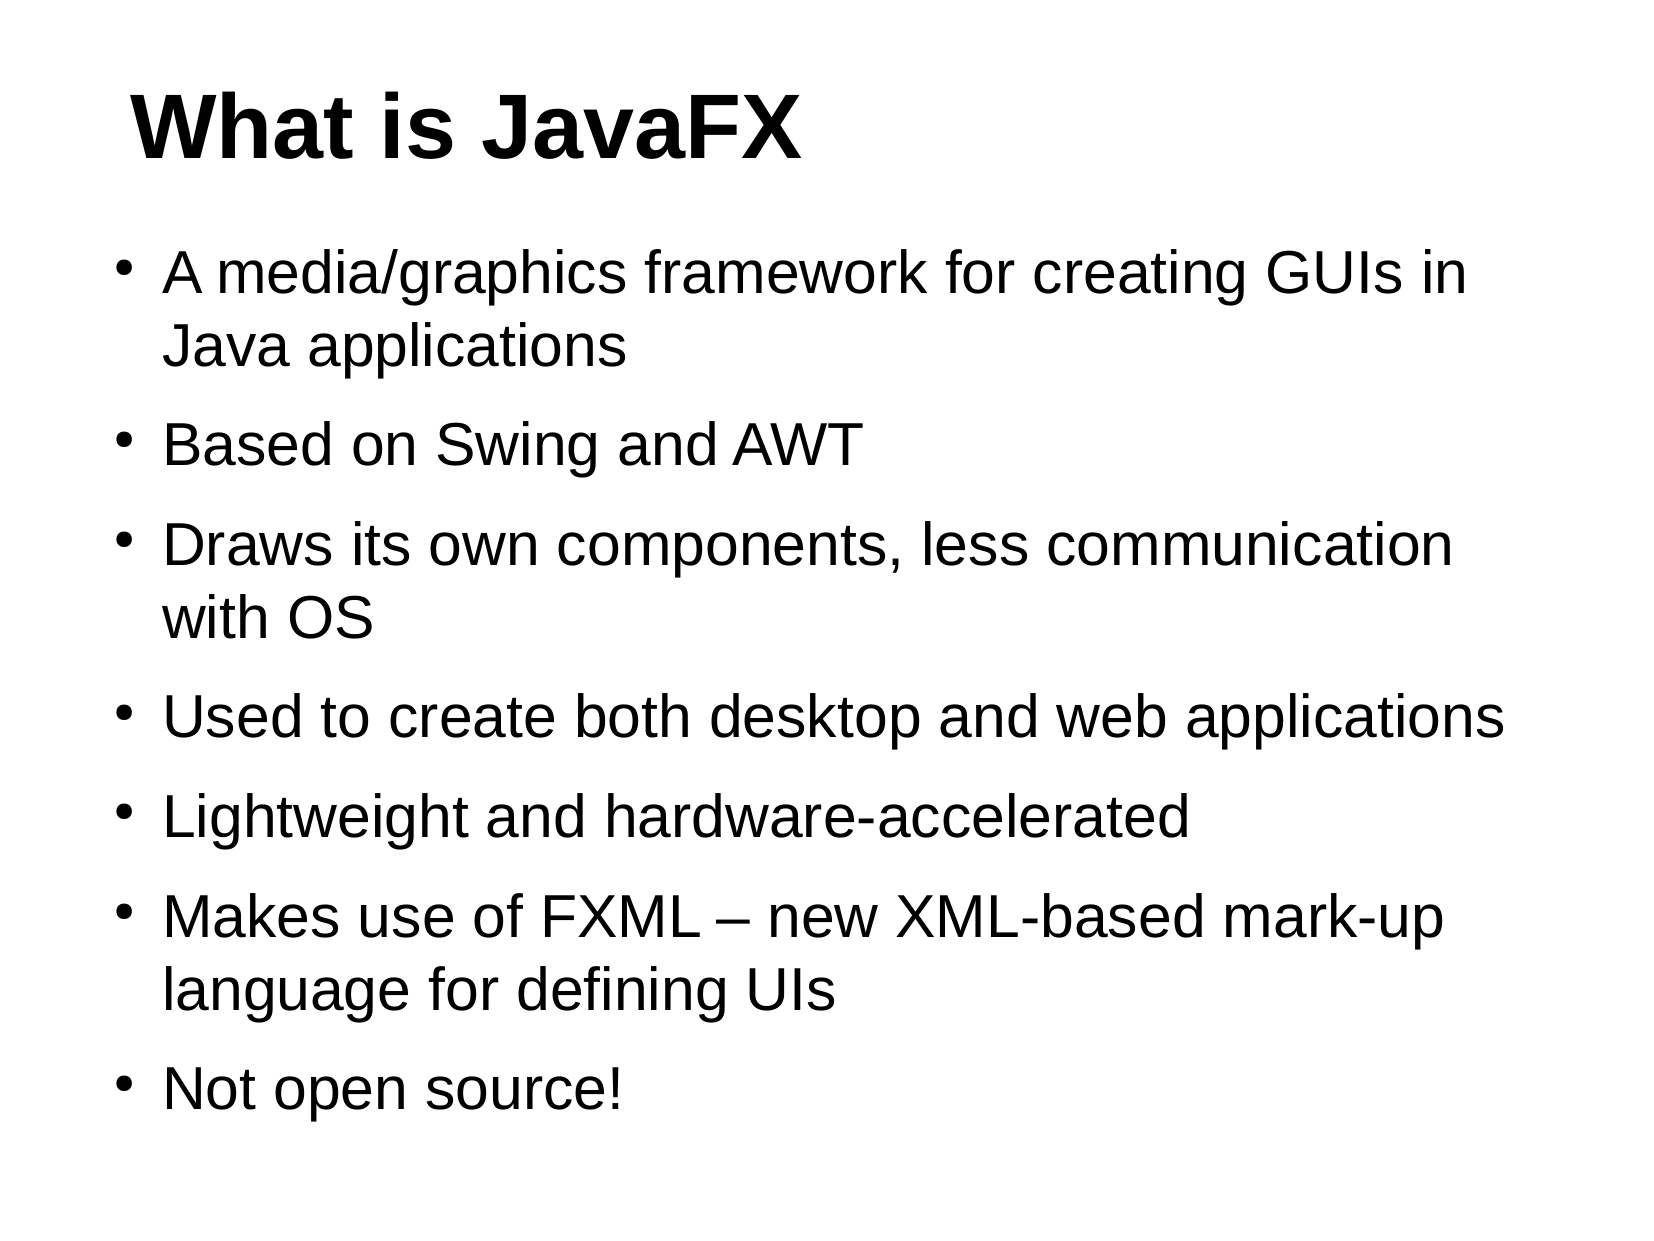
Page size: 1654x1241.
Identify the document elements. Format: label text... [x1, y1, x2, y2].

list A media/graphics framework for creating GUIs in Java applications Based on Swing and AWT Draws its own components, less communication with OS Used to create both desktop and web applications Lightweight and hardware-accelerated Makes use of FXML – new XML-based mark-up language for defining UIs Not open source! [82, 225, 1538, 1186]
title What is JavaFX [82, 49, 1571, 196]
